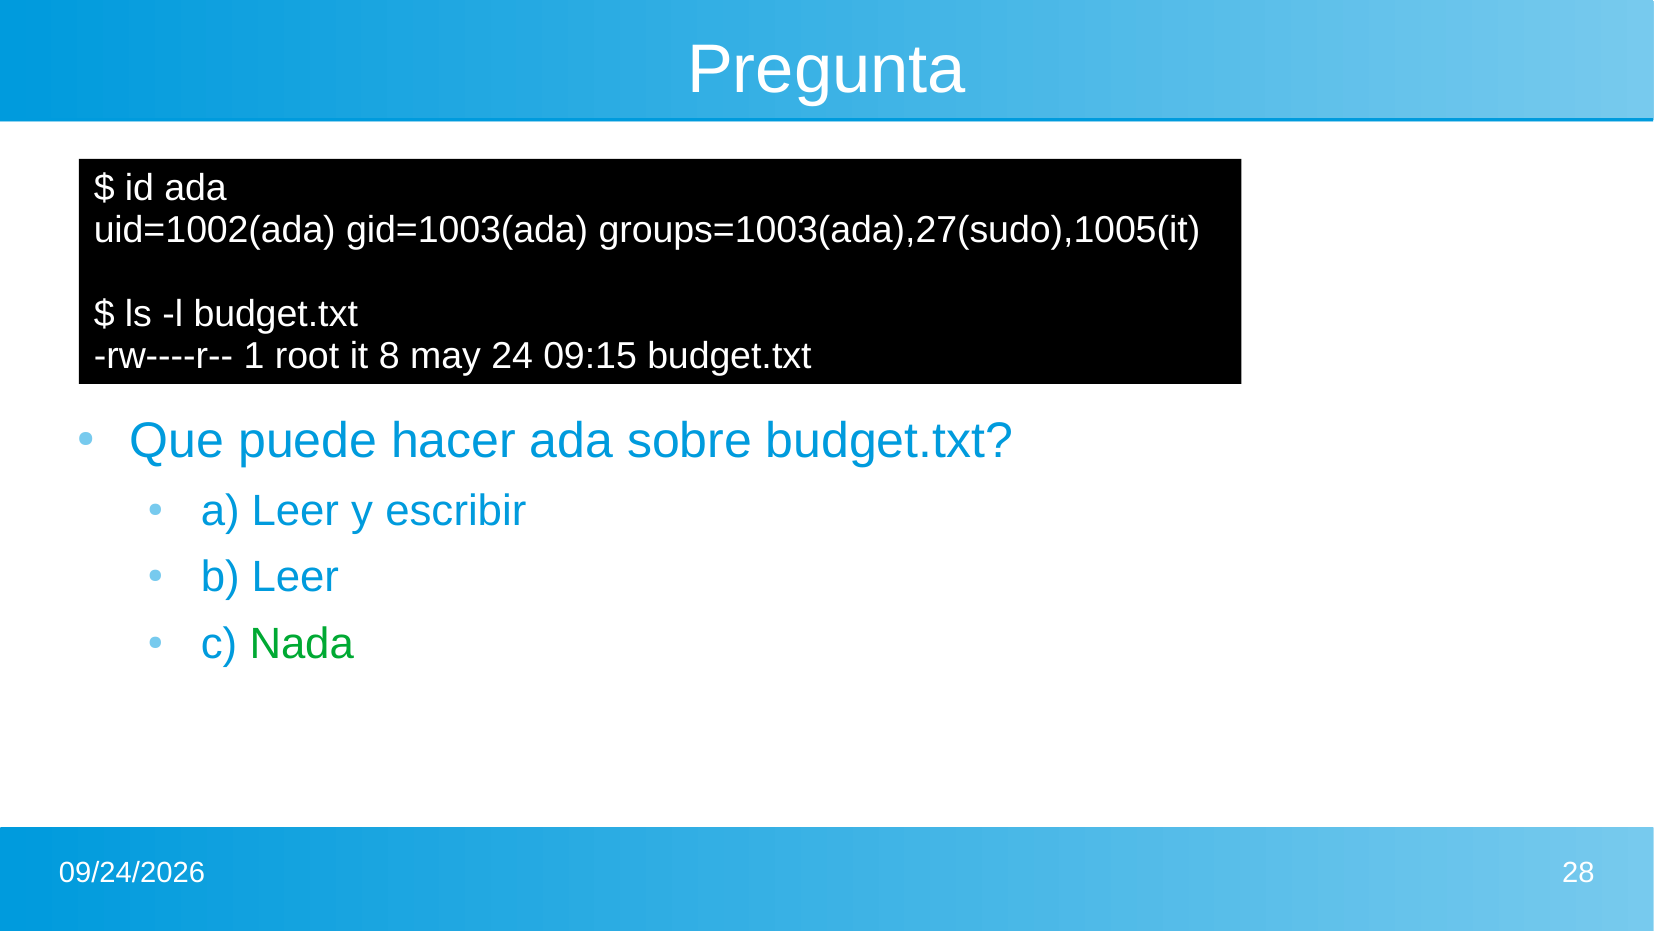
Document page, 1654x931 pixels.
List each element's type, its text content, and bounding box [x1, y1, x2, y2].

text_box $ id ada uid=1002(ada) gid=1003(ada) groups=1003(ada),27(sudo),1005(it) $ ls -l budget.txt -rw----r-- 1 root it 8 may 24 09:15 budget.txt [78, 158, 1242, 384]
title Pregunta [59, 29, 1595, 108]
list Que puede hacer ada sobre budget.txt? a) Leer y escribir b) Leer c) Nada [59, 412, 1595, 768]
